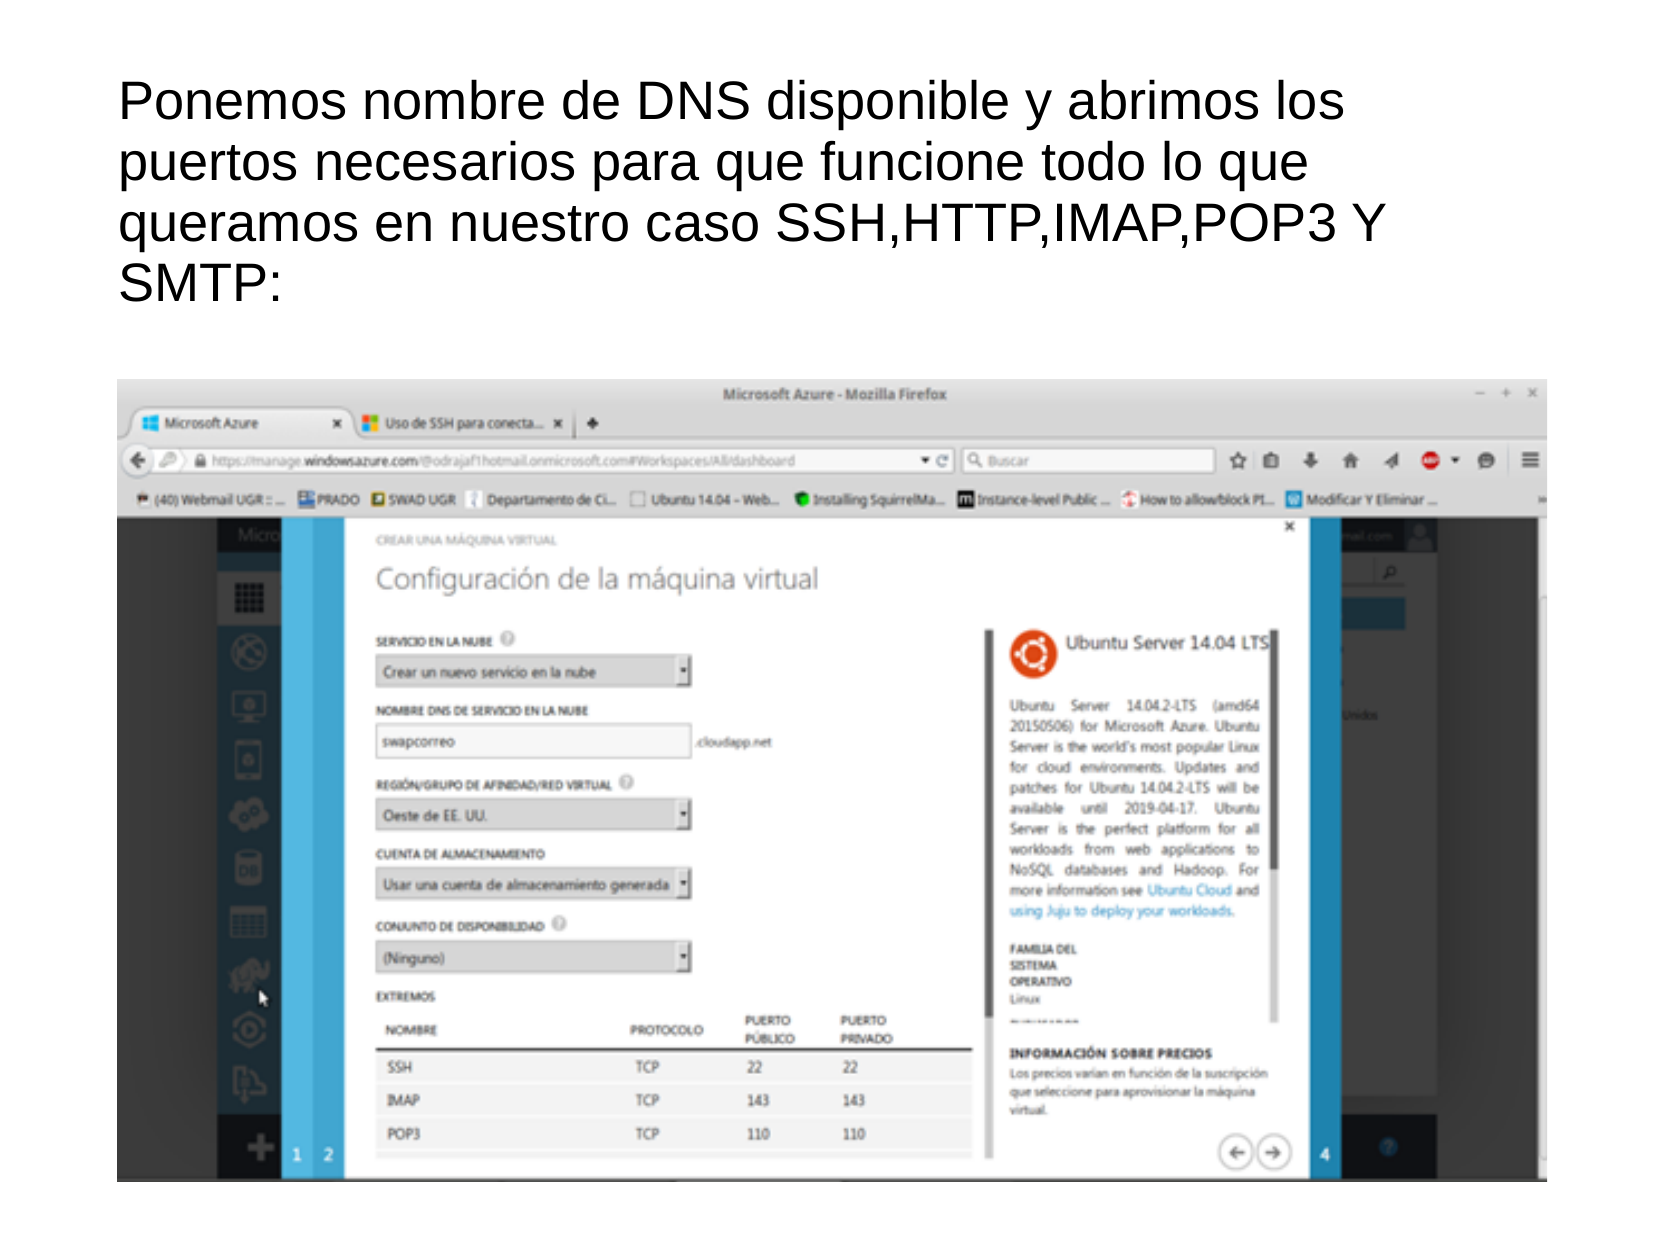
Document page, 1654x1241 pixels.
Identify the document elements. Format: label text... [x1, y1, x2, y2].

list Ponemos nombre de DNS disponible y abrimos los puertos necesarios para que funcione todo lo que queramos en nuestro caso SSH,HTTP,IMAP,POP3 Y SMTP: [47, 70, 1536, 791]
picture [116, 377, 1548, 1182]
